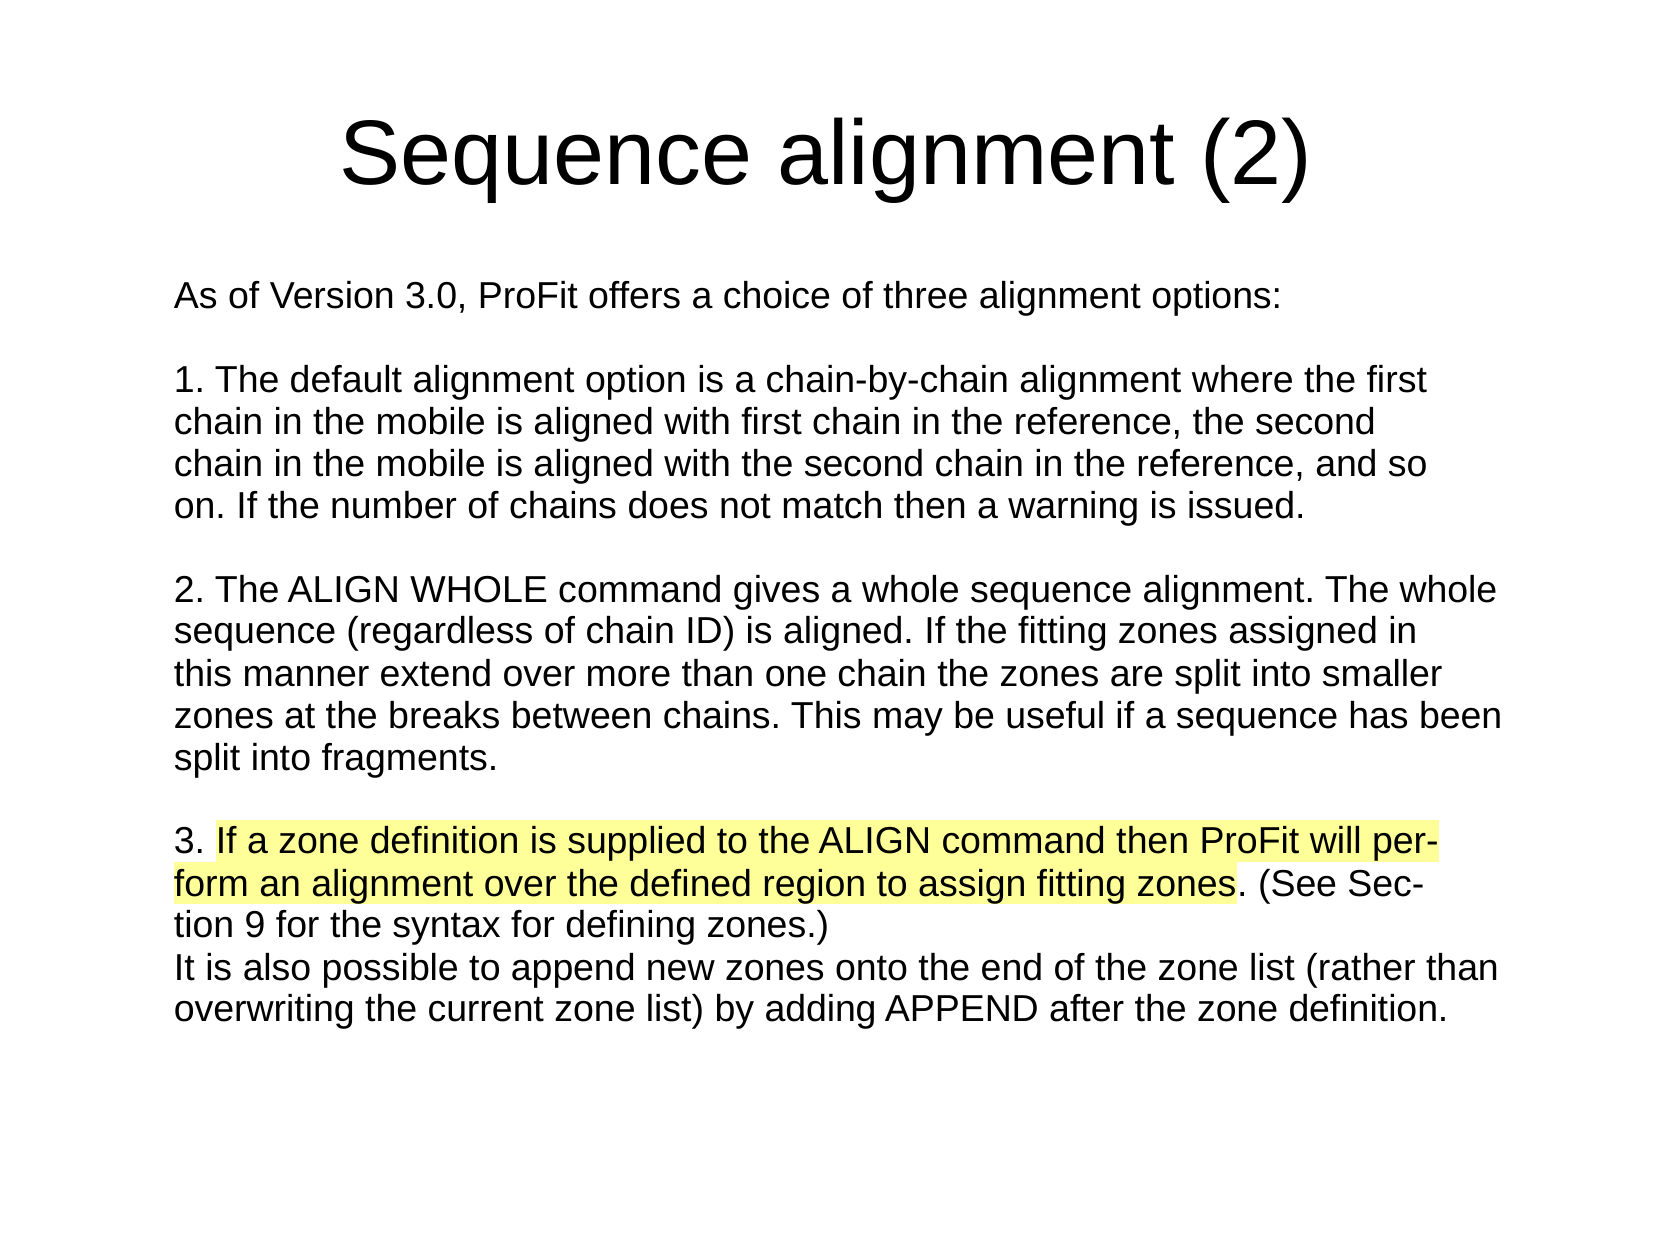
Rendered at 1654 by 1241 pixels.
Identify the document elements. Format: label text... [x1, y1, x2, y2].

text_box As of Version 3.0, ProFit offers a choice of three alignment options: 1. The default alignment option is a chain-by-chain alignment where the first chain in the mobile is aligned with first chain in the reference, the second chain in the mobile is aligned with the second chain in the reference, and so on. If the number of chains does not match then a warning is issued. 2. The ALIGN WHOLE command gives a whole sequence alignment. The whole sequence (regardless of chain ID) is aligned. If the fitting zones assigned in this manner extend over more than one chain the zones are split into smaller zones at the breaks between chains. This may be useful if a sequence has been split into fragments. 3. If a zone definition is supplied to the ALIGN command then ProFit will per- form an alignment over the defined region to assign fitting zones. (See Sec- tion 9 for the syntax for defining zones.) It is also possible to append new zones onto the end of the zone list (rather than overwriting the current zone list) by adding APPEND after the zone definition. [159, 266, 1518, 1080]
title Sequence alignment (2) [82, 49, 1571, 257]
